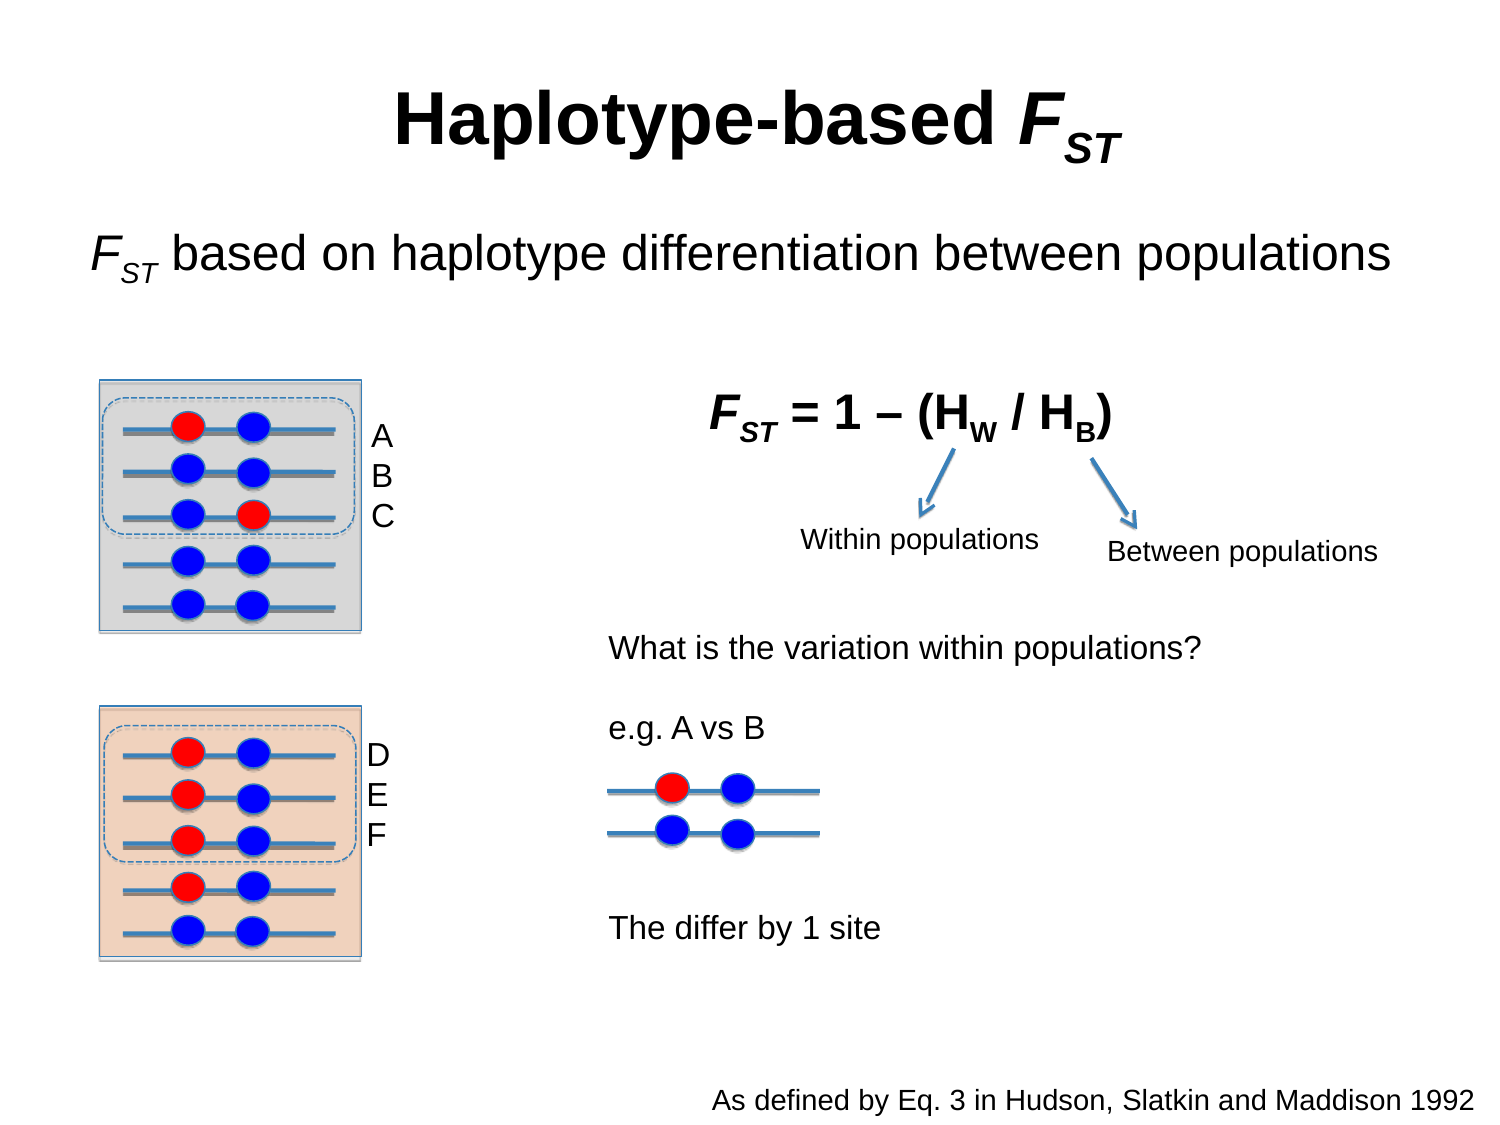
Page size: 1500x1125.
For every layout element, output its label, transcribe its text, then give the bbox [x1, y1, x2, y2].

text_box [721, 773, 755, 804]
text_box As defined by Eq. 3 in Hudson, Slatkin and Maddison 1992 [697, 1073, 1492, 1124]
text_box [99, 379, 362, 631]
text_box [655, 815, 690, 846]
text_box [721, 819, 755, 850]
text_box [99, 705, 362, 957]
text_box What is the variation within populations? e.g. A vs B The differ by 1 site [593, 619, 1218, 954]
text_box A B C [356, 406, 410, 542]
text_box D E F [351, 742, 355, 850]
title Haplotype-based FST [81, 0, 1432, 188]
text_box D E F [351, 725, 406, 861]
text_box Between populations [1092, 524, 1394, 575]
text_box [655, 773, 690, 803]
list FST based on haplotype differentiation between populations [75, 205, 1425, 342]
text_box FST = 1 – (HW / HB) [638, 372, 1184, 456]
text_box Within populations [785, 512, 1055, 563]
